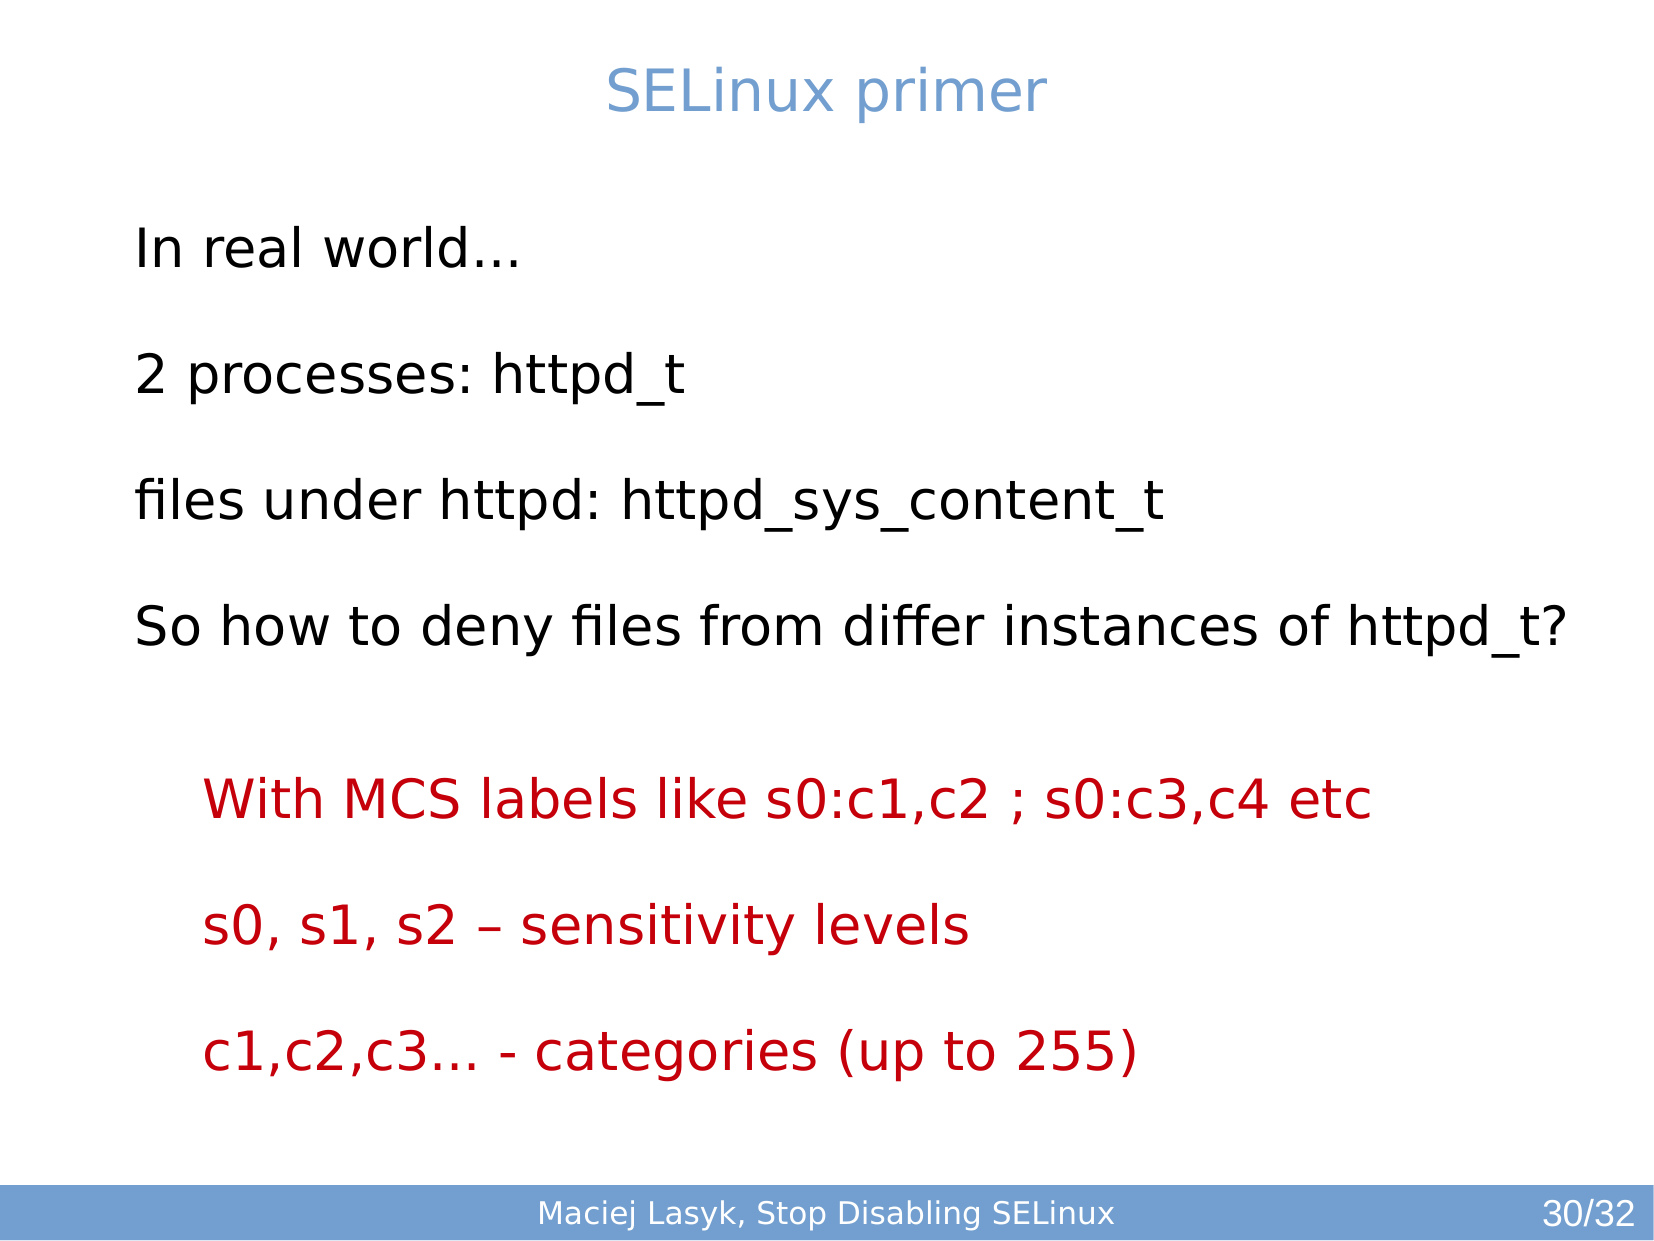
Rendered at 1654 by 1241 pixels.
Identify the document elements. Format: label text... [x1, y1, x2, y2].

text_box Maciej Lasyk, Stop Disabling SELinux [522, 1188, 1132, 1240]
text_box In real world... 2 processes: httpd_t files under httpd: httpd_sys_content_t So how to deny files from differ instances of httpd_t? [120, 210, 1588, 666]
text_box SELinux primer [590, 50, 1064, 133]
text_box 30/32 [1516, 1185, 1651, 1241]
text_box With MCS labels like s0:c1,c2 ; s0:c3,c4 etc s0, s1, s2 – sensitivity levels c1,c2,c3... - categories (up to 255) [187, 760, 1407, 1091]
text_box [0, 1185, 1516, 1241]
